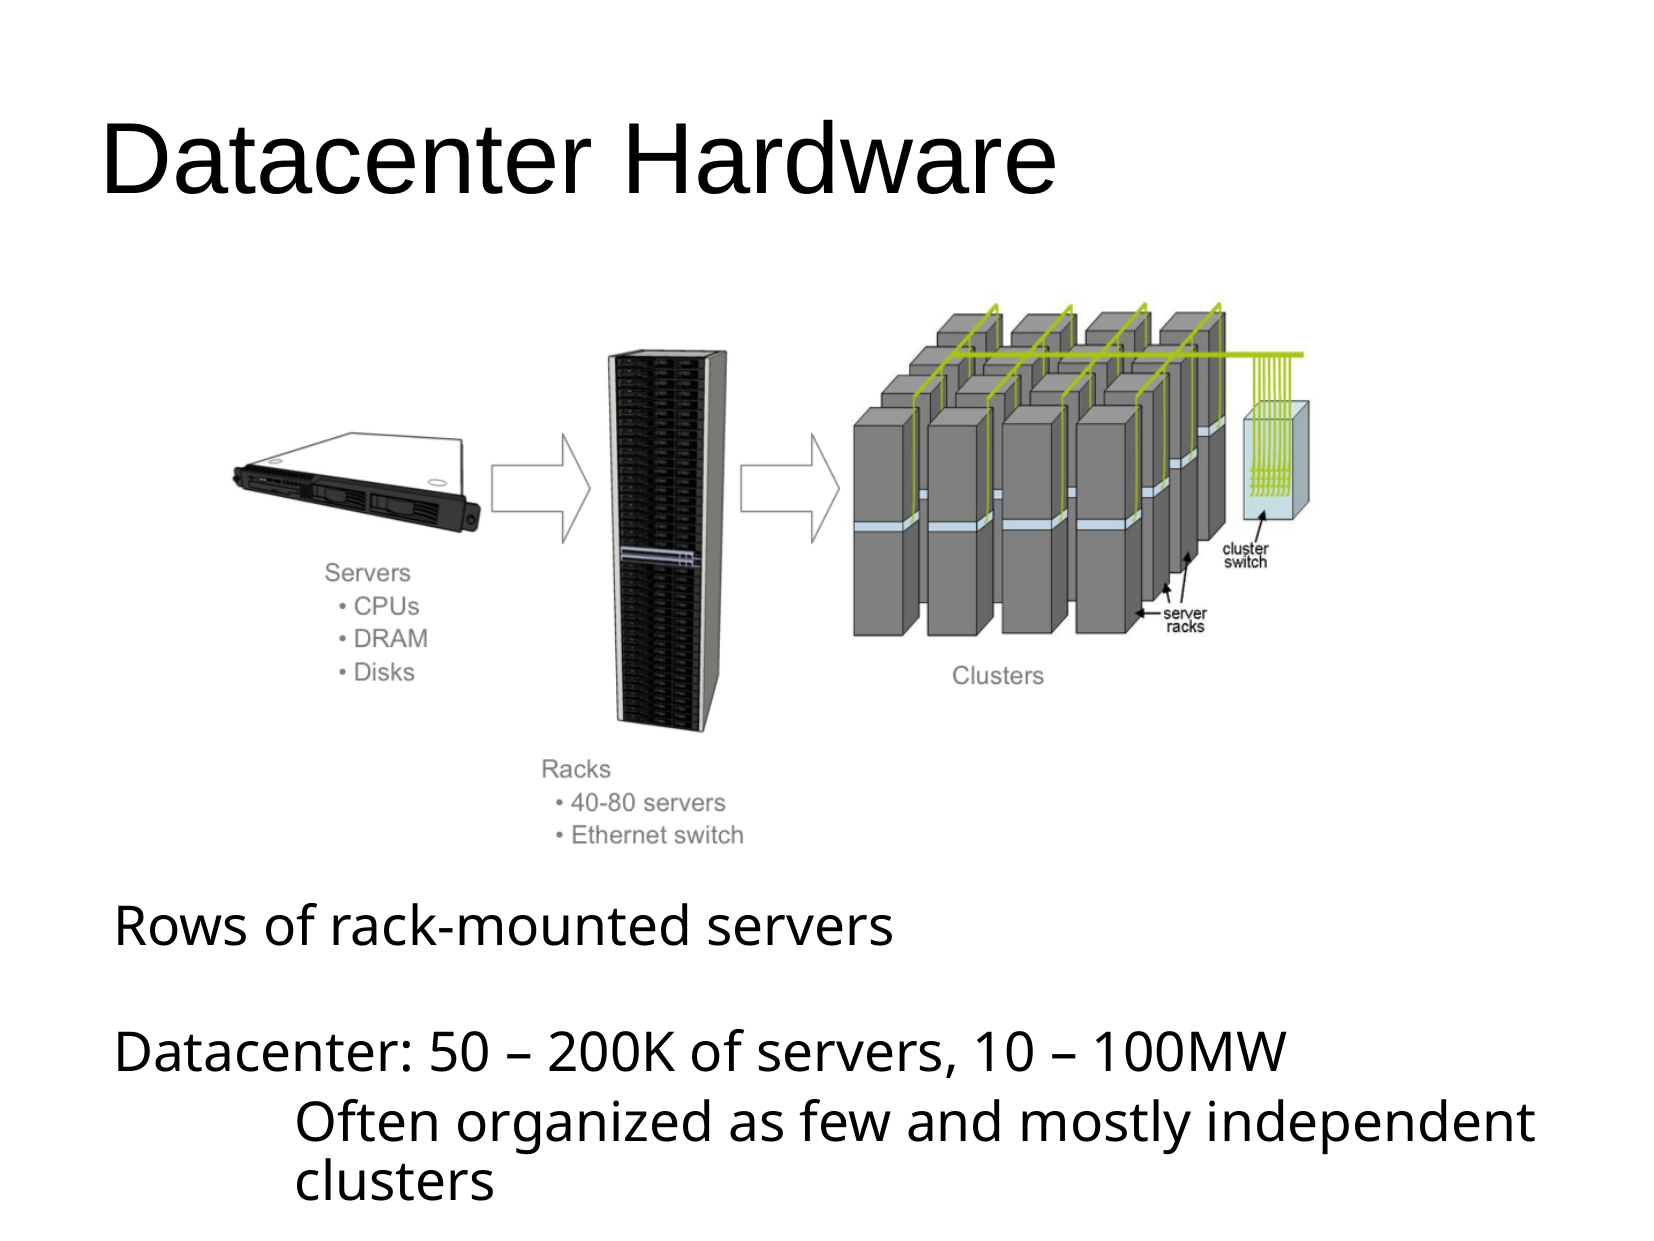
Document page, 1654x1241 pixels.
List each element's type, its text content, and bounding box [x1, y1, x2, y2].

title Datacenter Hardware [82, 49, 1571, 257]
list Rows of rack-mounted servers Datacenter: 50 – 200K of servers, 10 – 100MW Often organized as few and mostly independent clusters [96, 882, 1571, 1230]
picture [217, 228, 1328, 862]
